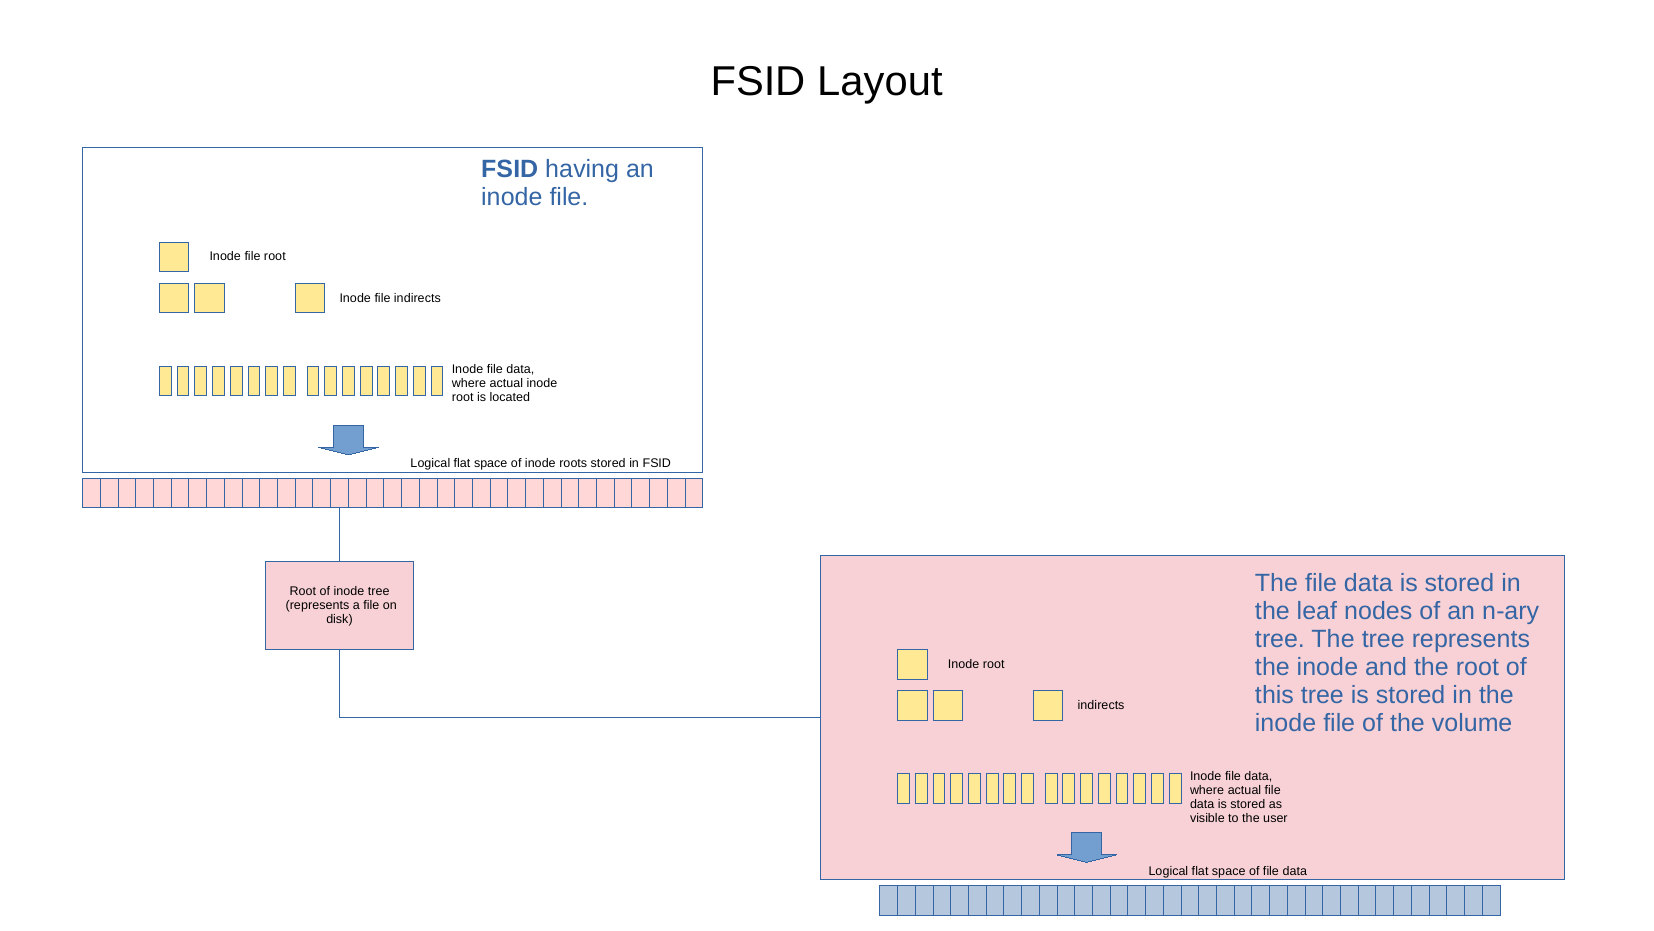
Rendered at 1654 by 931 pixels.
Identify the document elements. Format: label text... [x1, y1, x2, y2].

text_box [898, 885, 915, 916]
text_box The file data is stored in the leaf nodes of an n-ary tree. The tree represents the inode and the root of this tree is stored in the inode file of the volume [1240, 561, 1560, 744]
text_box [331, 478, 348, 508]
text_box [579, 479, 596, 508]
text_box [101, 478, 118, 508]
text_box [1288, 886, 1305, 916]
text_box [987, 885, 1003, 916]
text_box Logical flat space of file data [1133, 856, 1441, 886]
text_box [1323, 886, 1340, 916]
text_box Inode file indirects [324, 283, 473, 313]
text_box [916, 885, 933, 916]
text_box [544, 479, 561, 508]
text_box Root of inode tree (represents a file on disk) [265, 561, 414, 650]
text_box [1465, 885, 1482, 916]
text_box [597, 479, 614, 508]
text_box [1111, 885, 1127, 916]
text_box [650, 479, 667, 508]
text_box [1093, 885, 1110, 916]
text_box [1306, 886, 1322, 916]
text_box [1235, 886, 1251, 916]
text_box [367, 478, 383, 508]
text_box indirects [1062, 691, 1211, 720]
text_box [384, 478, 401, 508]
text_box [136, 478, 153, 508]
text_box [1359, 886, 1375, 916]
text_box [562, 479, 578, 508]
text_box [1341, 886, 1358, 916]
text_box [172, 478, 188, 508]
title FSID Layout [82, 47, 1571, 114]
text_box [1252, 886, 1269, 916]
text_box [1430, 885, 1446, 916]
text_box [508, 479, 525, 508]
text_box [820, 555, 1565, 880]
text_box [1199, 886, 1216, 916]
text_box [225, 478, 242, 508]
text_box [1270, 886, 1287, 916]
text_box [1022, 885, 1039, 916]
text_box [1447, 885, 1464, 916]
text_box [296, 478, 312, 507]
text_box [934, 885, 950, 916]
text_box Inode file root [194, 242, 343, 272]
text_box [189, 478, 206, 508]
text_box [1146, 886, 1163, 916]
text_box [1164, 886, 1181, 916]
text_box [668, 479, 685, 508]
text_box [260, 478, 277, 508]
text_box [154, 478, 171, 508]
text_box [402, 479, 419, 508]
text_box [491, 479, 507, 508]
text_box [473, 479, 490, 508]
text_box [1376, 886, 1393, 916]
text_box [1217, 886, 1234, 916]
text_box [632, 479, 649, 508]
text_box [313, 478, 330, 507]
text_box Inode file data, where actual file data is stored as visible to the user [1175, 761, 1323, 833]
text_box Inode file data, where actual inode root is located [437, 354, 585, 412]
text_box [615, 479, 631, 508]
text_box FSID having an inode file. [466, 147, 703, 219]
text_box [1483, 885, 1501, 916]
text_box [119, 478, 135, 508]
text_box [526, 479, 543, 508]
text_box Logical flat space of inode roots stored in FSID [395, 448, 703, 479]
text_box [969, 885, 986, 916]
text_box [1394, 886, 1411, 916]
text_box [1040, 885, 1057, 916]
text_box [438, 479, 454, 508]
text_box [1004, 885, 1021, 916]
text_box [1058, 885, 1074, 916]
text_box [420, 479, 437, 508]
text_box [82, 147, 703, 473]
text_box [951, 885, 968, 916]
text_box [278, 478, 295, 507]
text_box Inode root [933, 649, 1081, 679]
text_box [243, 478, 259, 508]
text_box [879, 885, 897, 916]
text_box [1182, 886, 1198, 916]
text_box [455, 479, 472, 508]
text_box [82, 478, 100, 508]
text_box [1075, 885, 1092, 916]
text_box [1412, 886, 1429, 916]
text_box [207, 478, 224, 508]
text_box [686, 479, 703, 508]
text_box [1128, 885, 1145, 916]
text_box [349, 478, 366, 508]
